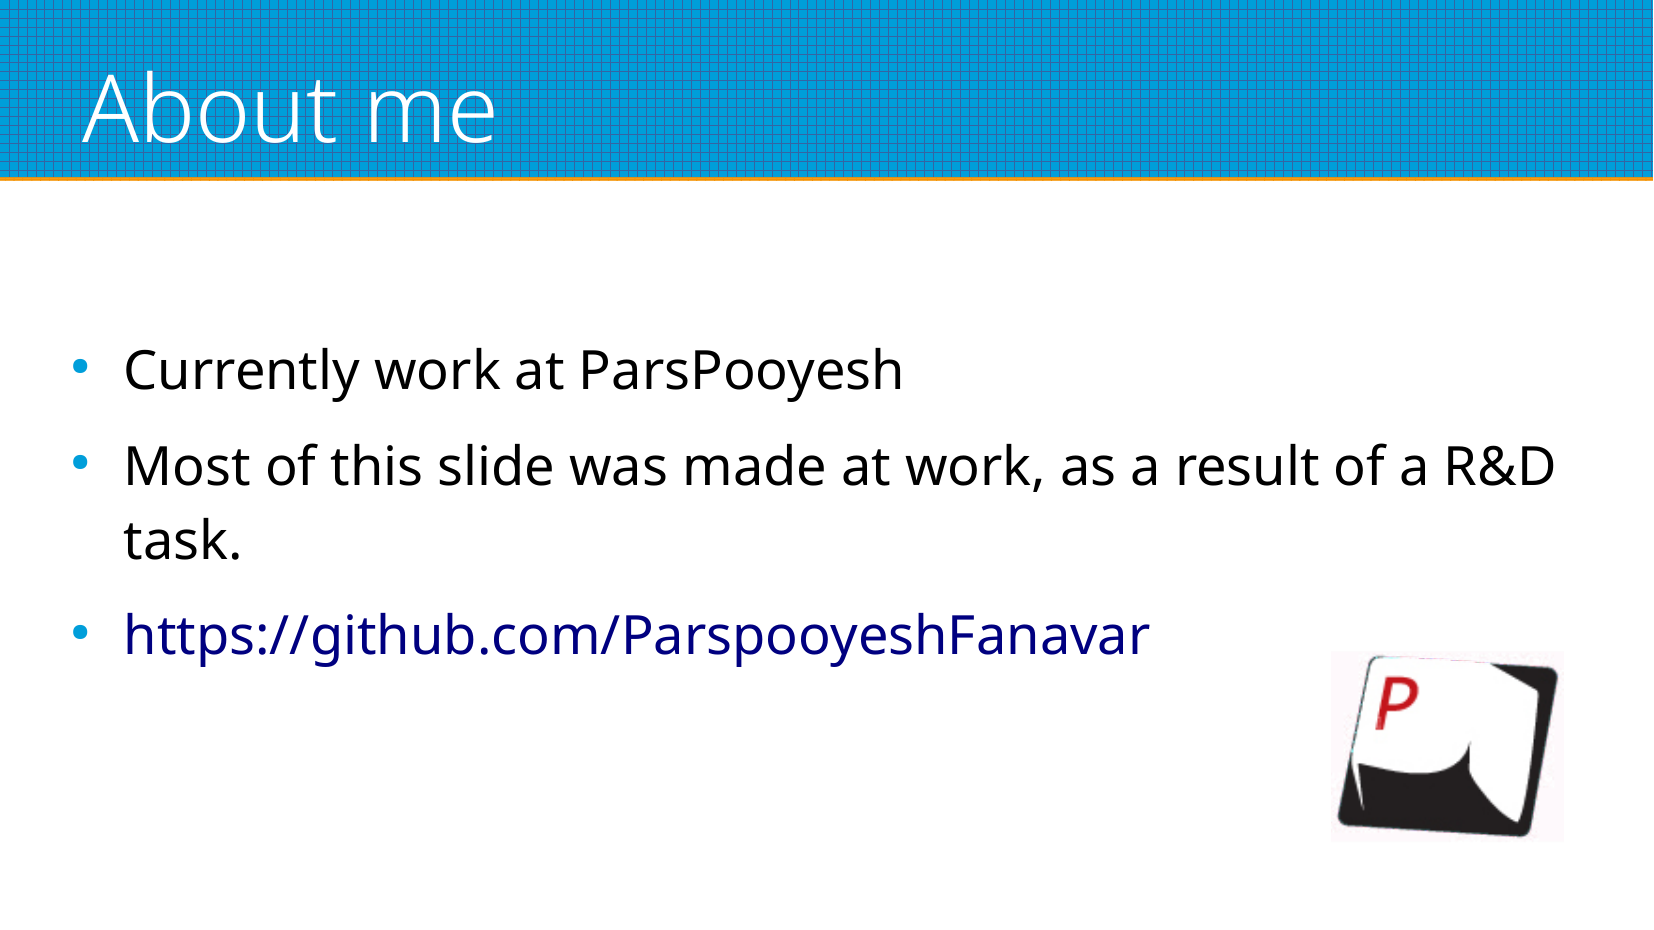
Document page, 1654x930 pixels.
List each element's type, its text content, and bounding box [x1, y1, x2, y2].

list Currently work at ParsPooyesh Most of this slide was made at work, as a result of a R&D task. https://github.com/ParspooyeshFanavar [52, 331, 1633, 707]
title About me [82, 14, 1571, 171]
picture [1331, 631, 1564, 863]
